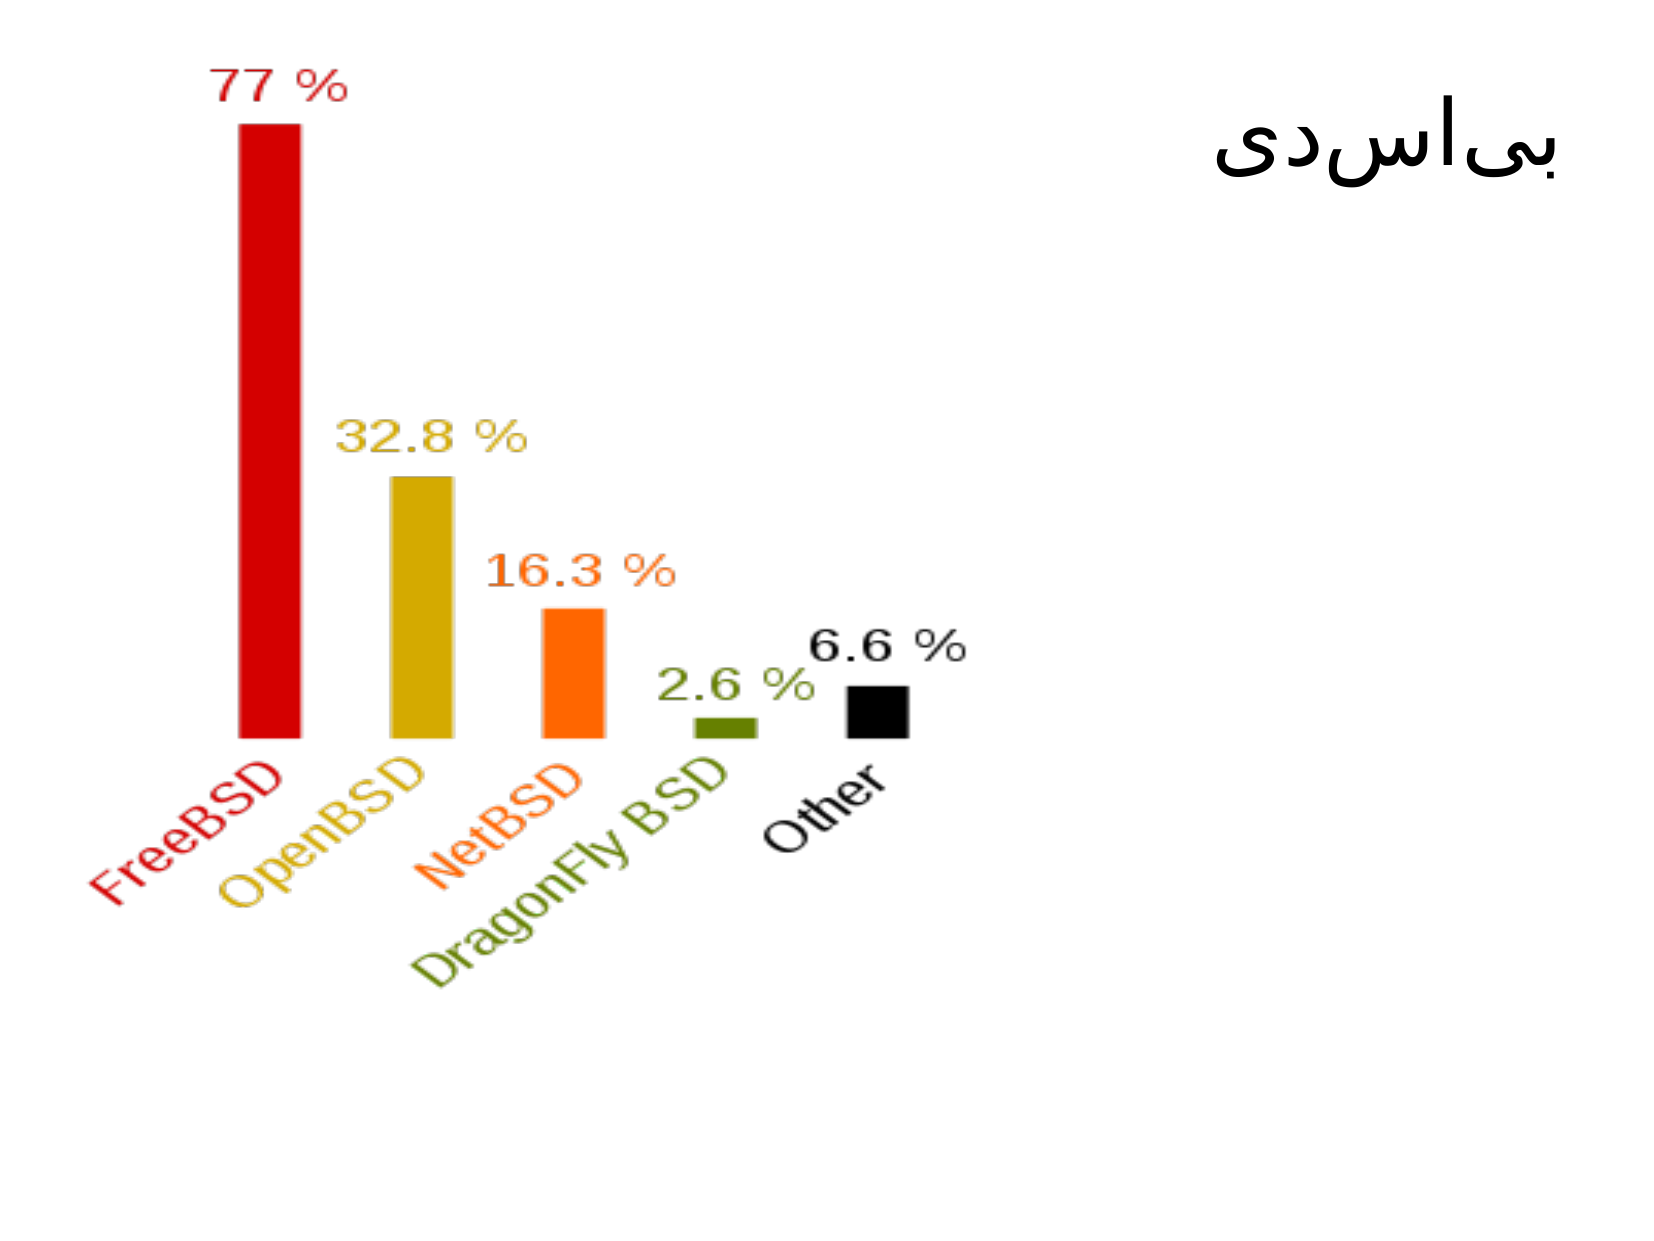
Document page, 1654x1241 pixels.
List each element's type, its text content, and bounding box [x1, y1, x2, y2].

title بی‌اس‌دی [1155, 30, 1621, 238]
picture [60, 29, 991, 1010]
